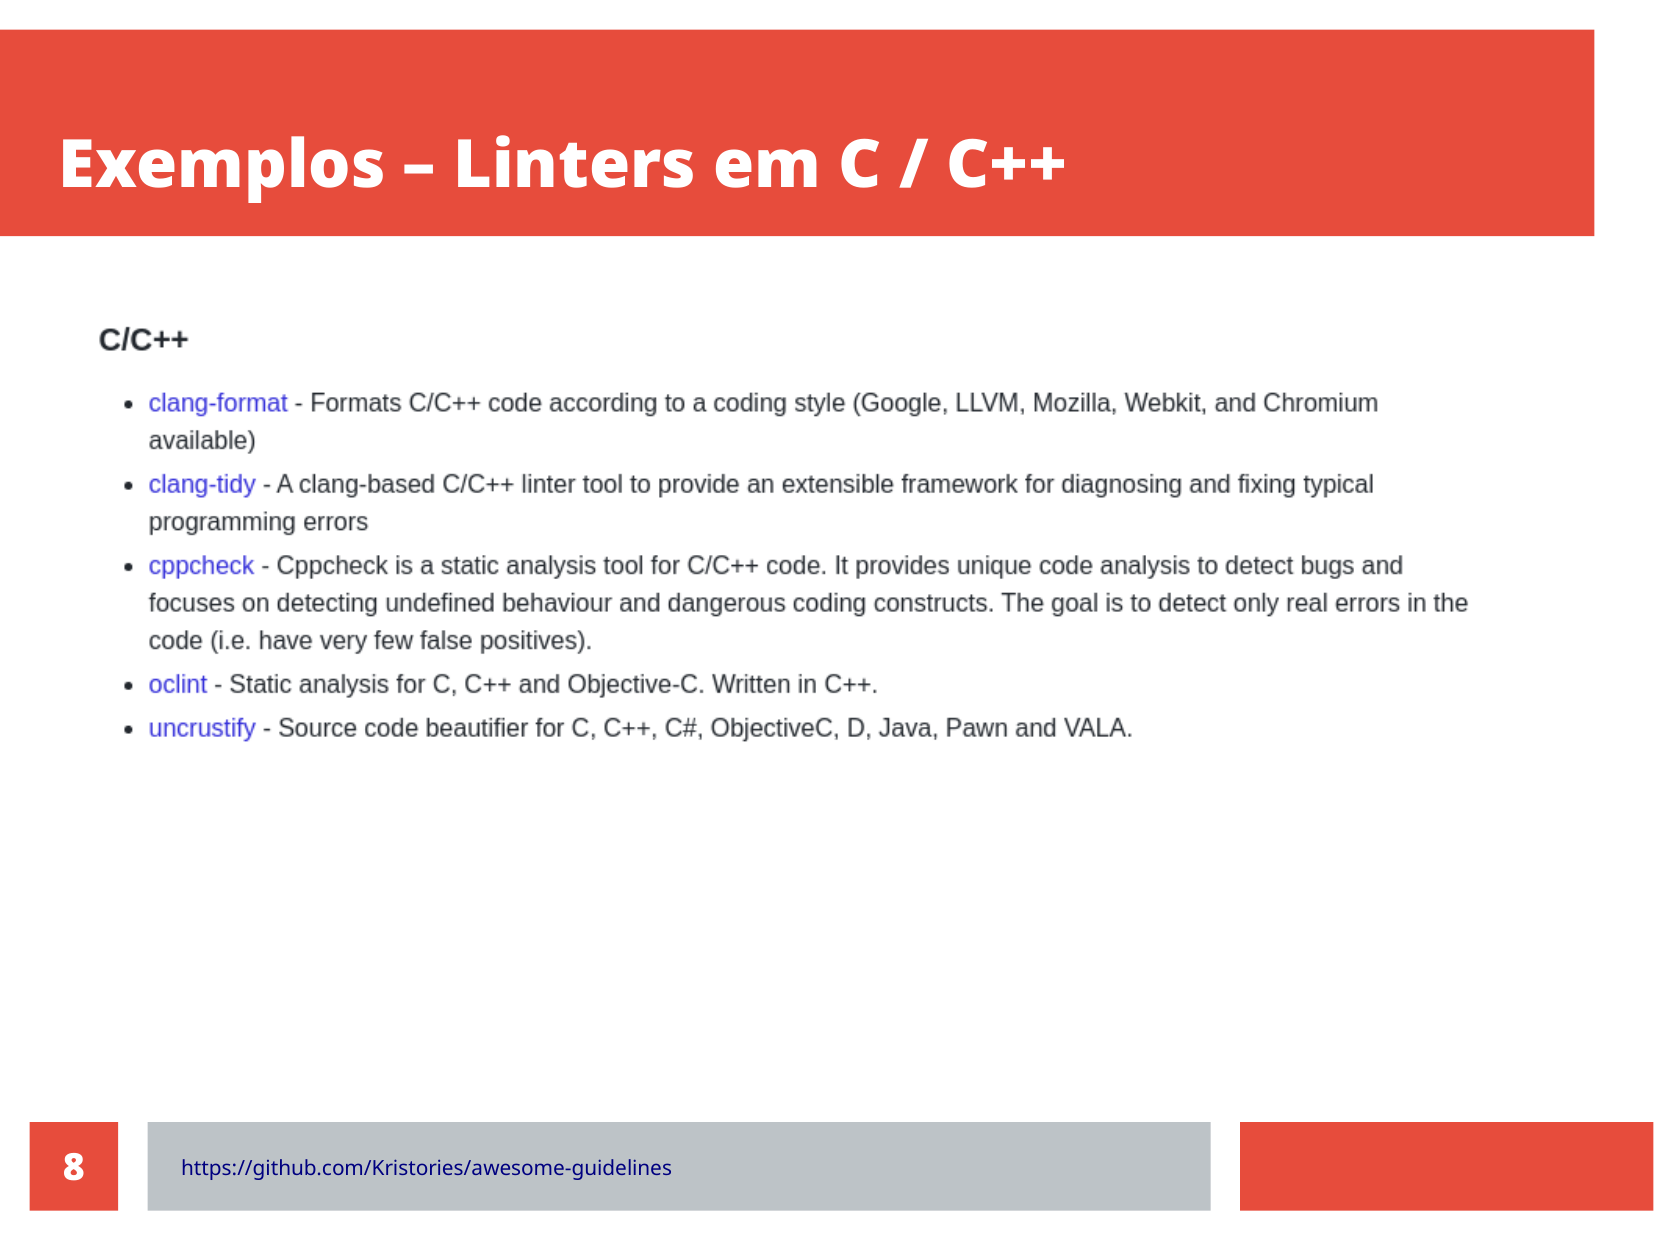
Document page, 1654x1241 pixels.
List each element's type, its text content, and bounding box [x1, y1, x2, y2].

text_box https://github.com/Kristories/awesome-guidelines [166, 1145, 1193, 1185]
title Exemplos – Linters em C / C++ [59, 59, 1595, 207]
picture [70, 307, 1501, 776]
